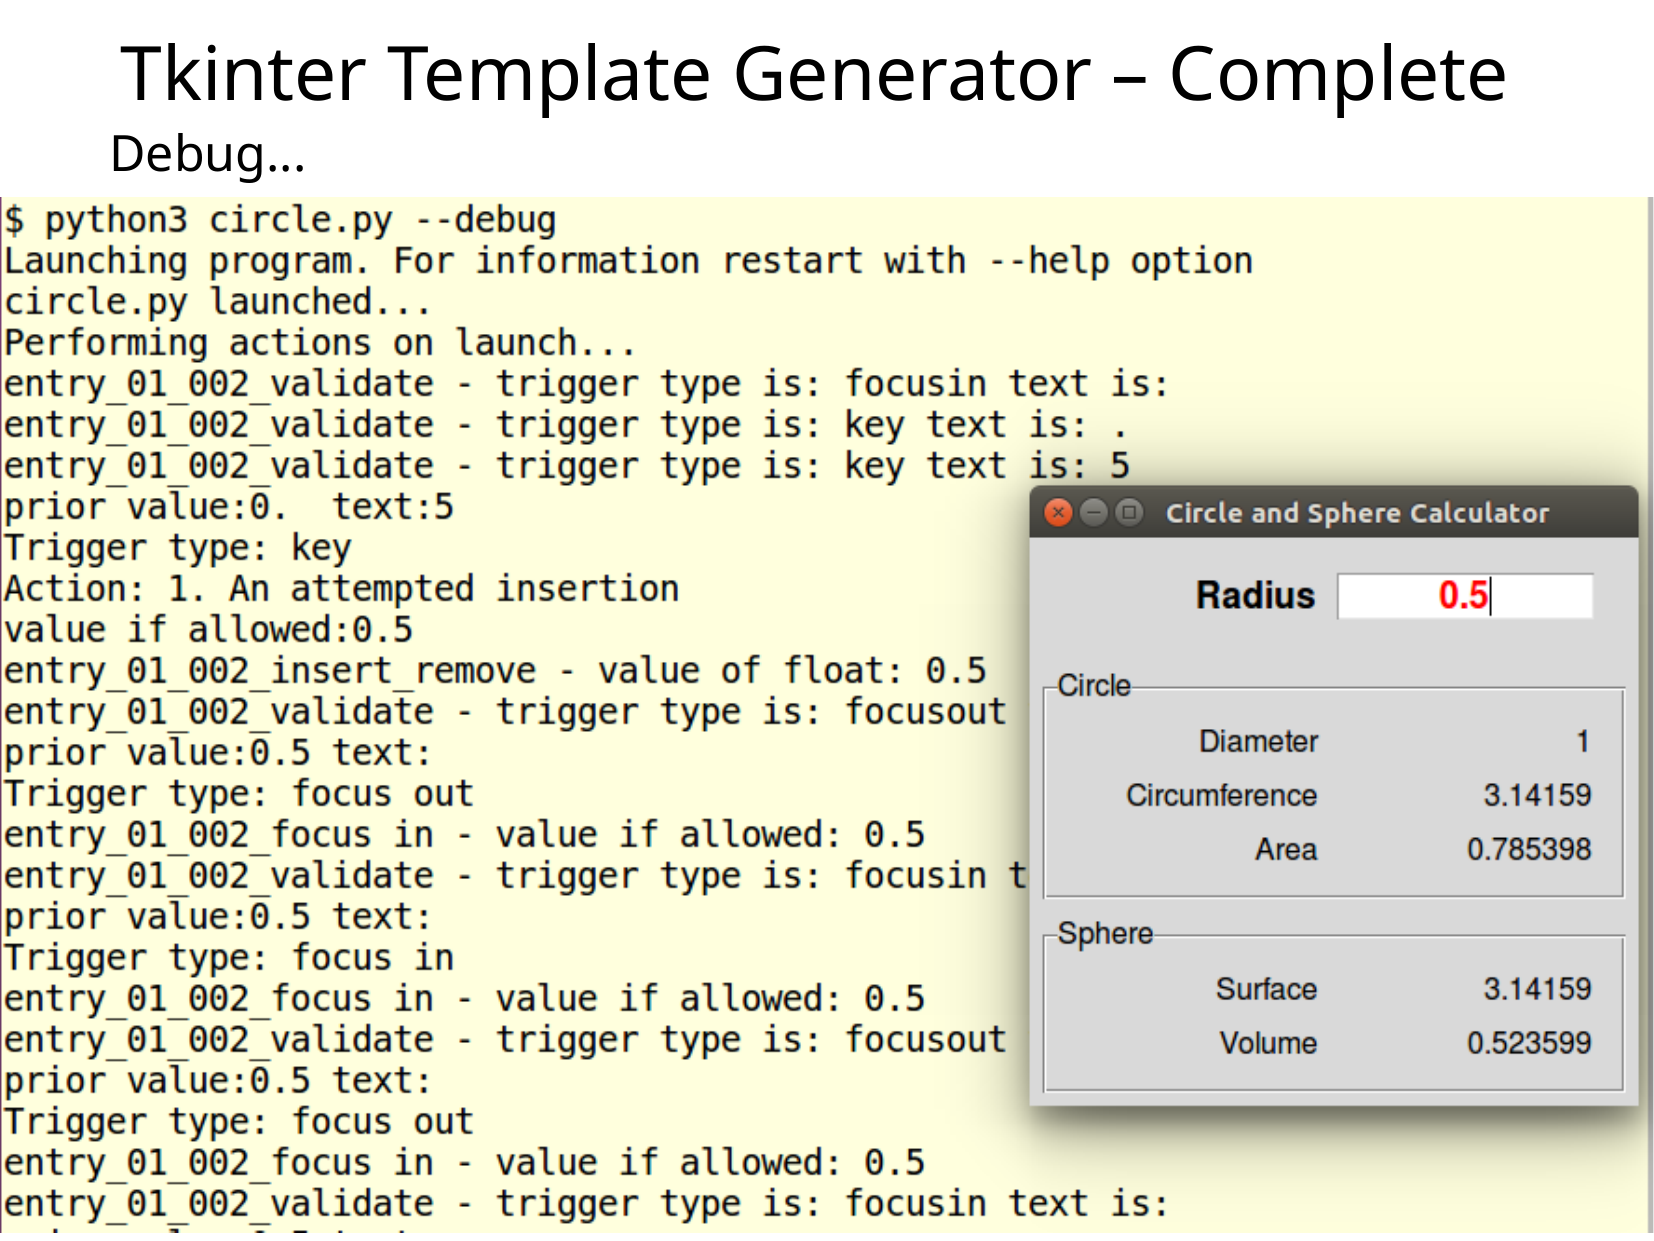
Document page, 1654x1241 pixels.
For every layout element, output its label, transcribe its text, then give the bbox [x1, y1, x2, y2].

picture [0, 197, 1654, 1233]
title Debug... [109, 106, 1598, 197]
title Tkinter Template Generator – Complete [70, 7, 1560, 137]
